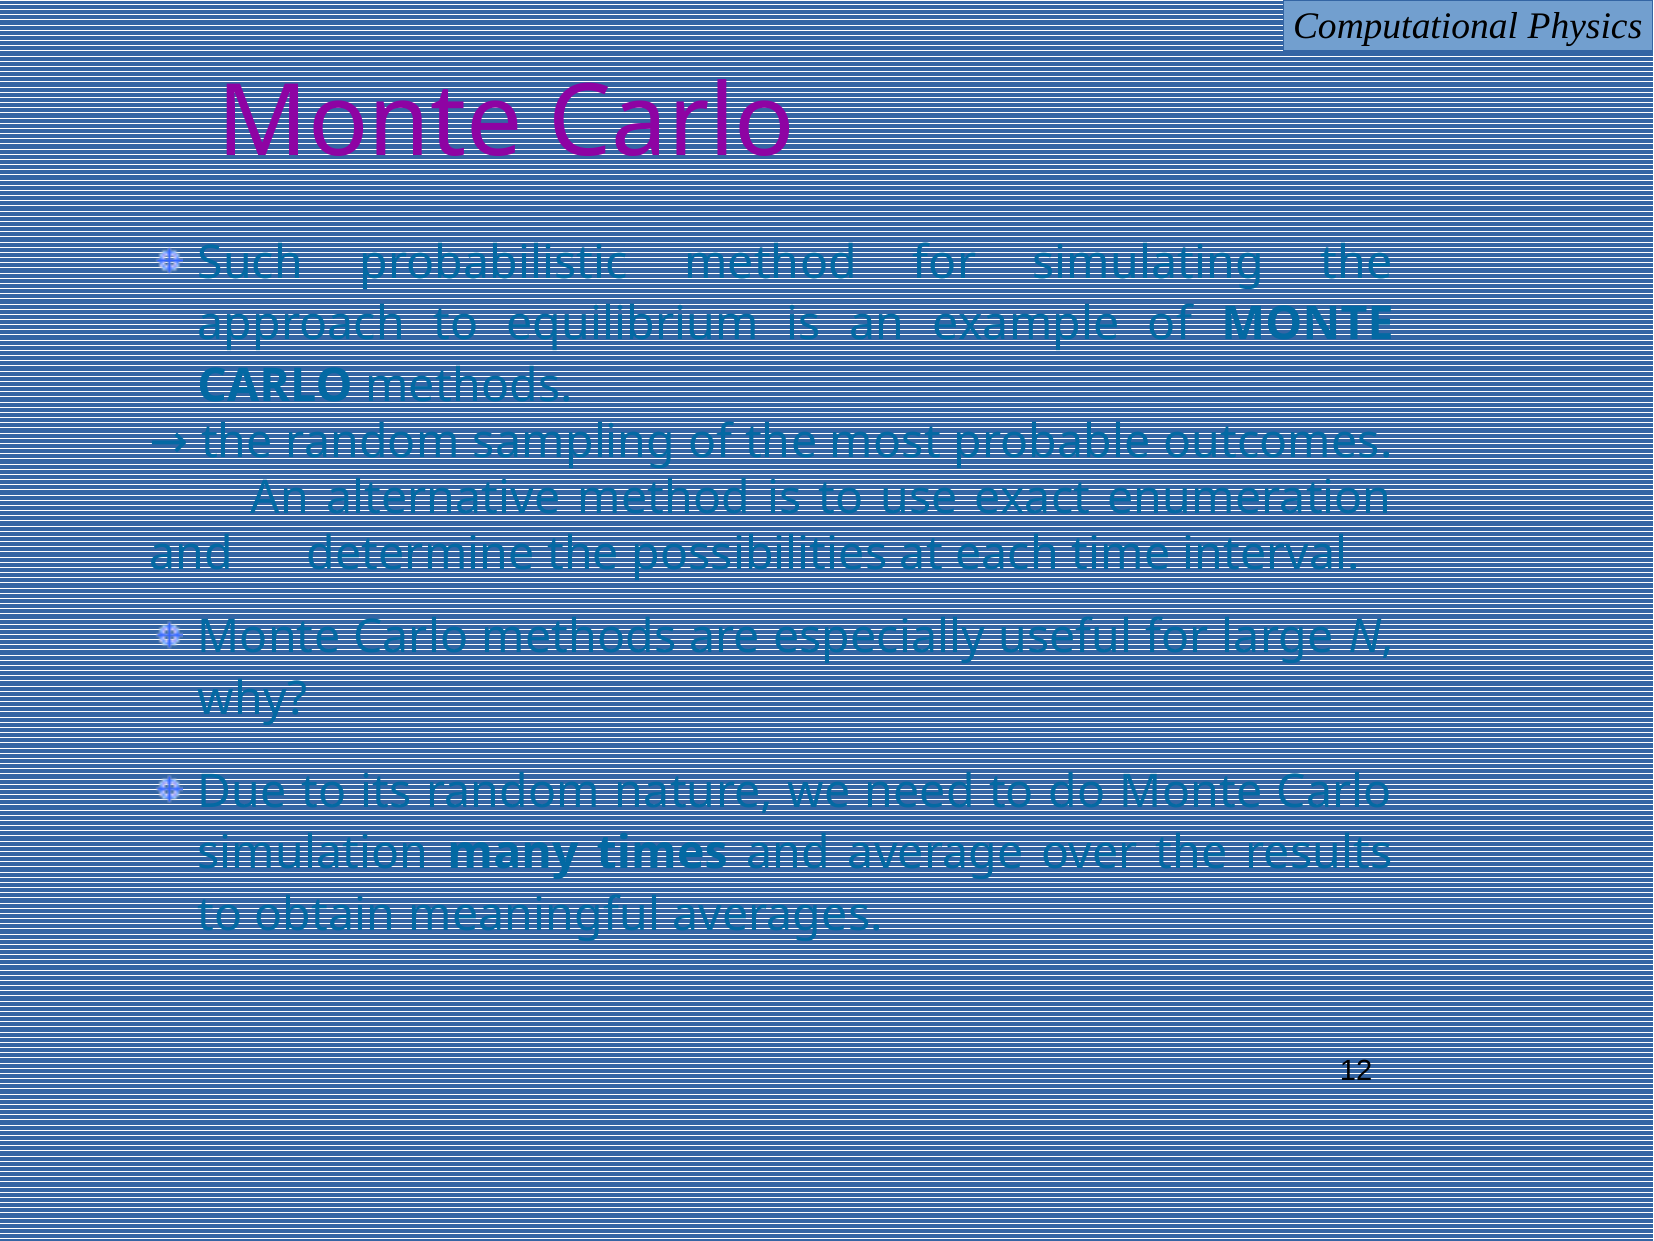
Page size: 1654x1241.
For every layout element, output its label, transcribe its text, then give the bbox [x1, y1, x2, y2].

list Such probabilistic method for simulating the approach to equilibrium is an example of MONTE CARLO methods. → the random sampling of the most probable outcomes. An alternative method is to use exact enumeration and determine the possibilities at each time interval. Monte Carlo methods are especially useful for large N, why? Due to its random nature, we need to do Monte Carlo simulation many times and average over the results to obtain meaningful averages. [134, 218, 1409, 970]
title Monte Carlo [0, 61, 1127, 183]
text_box <number> [1074, 1018, 1388, 1094]
